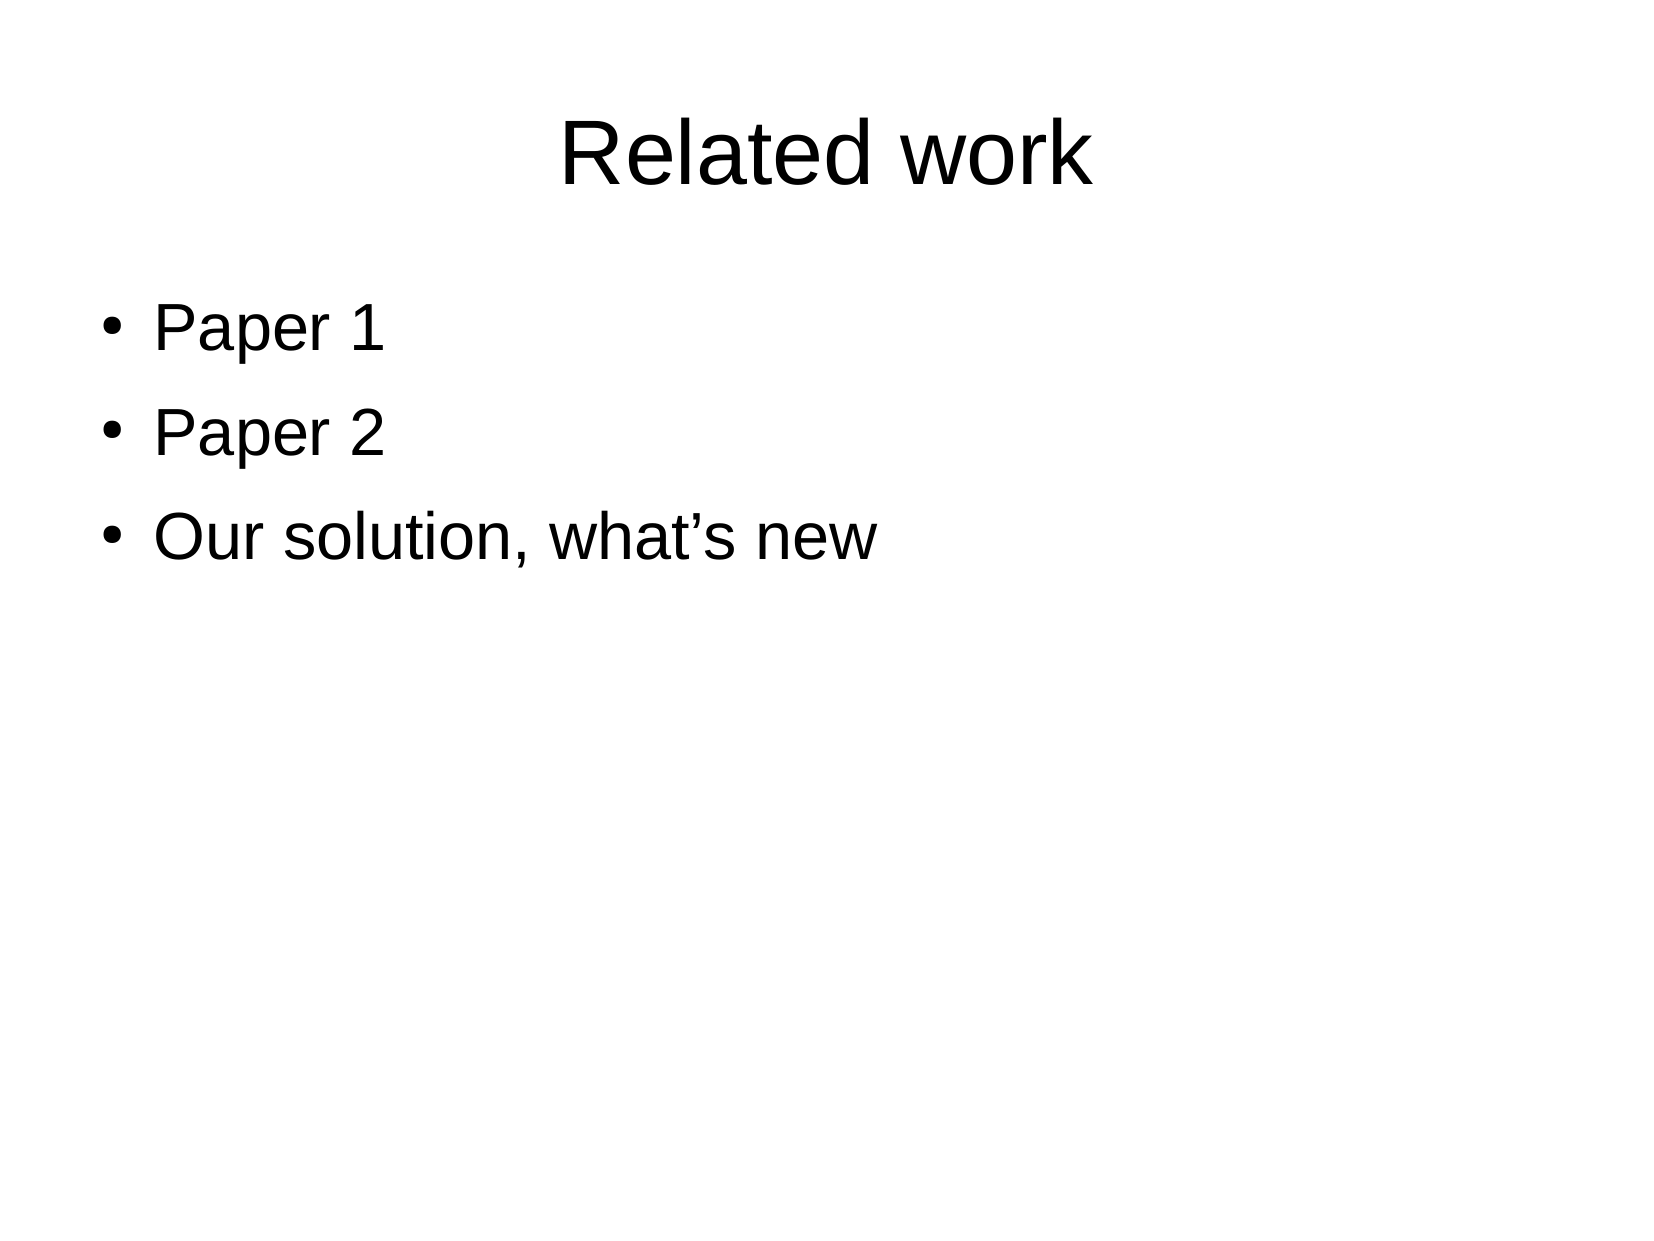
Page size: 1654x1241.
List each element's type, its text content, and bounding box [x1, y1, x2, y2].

list Paper 1 Paper 2 Our solution, what’s new [82, 290, 1571, 1010]
title Related work [82, 49, 1571, 257]
